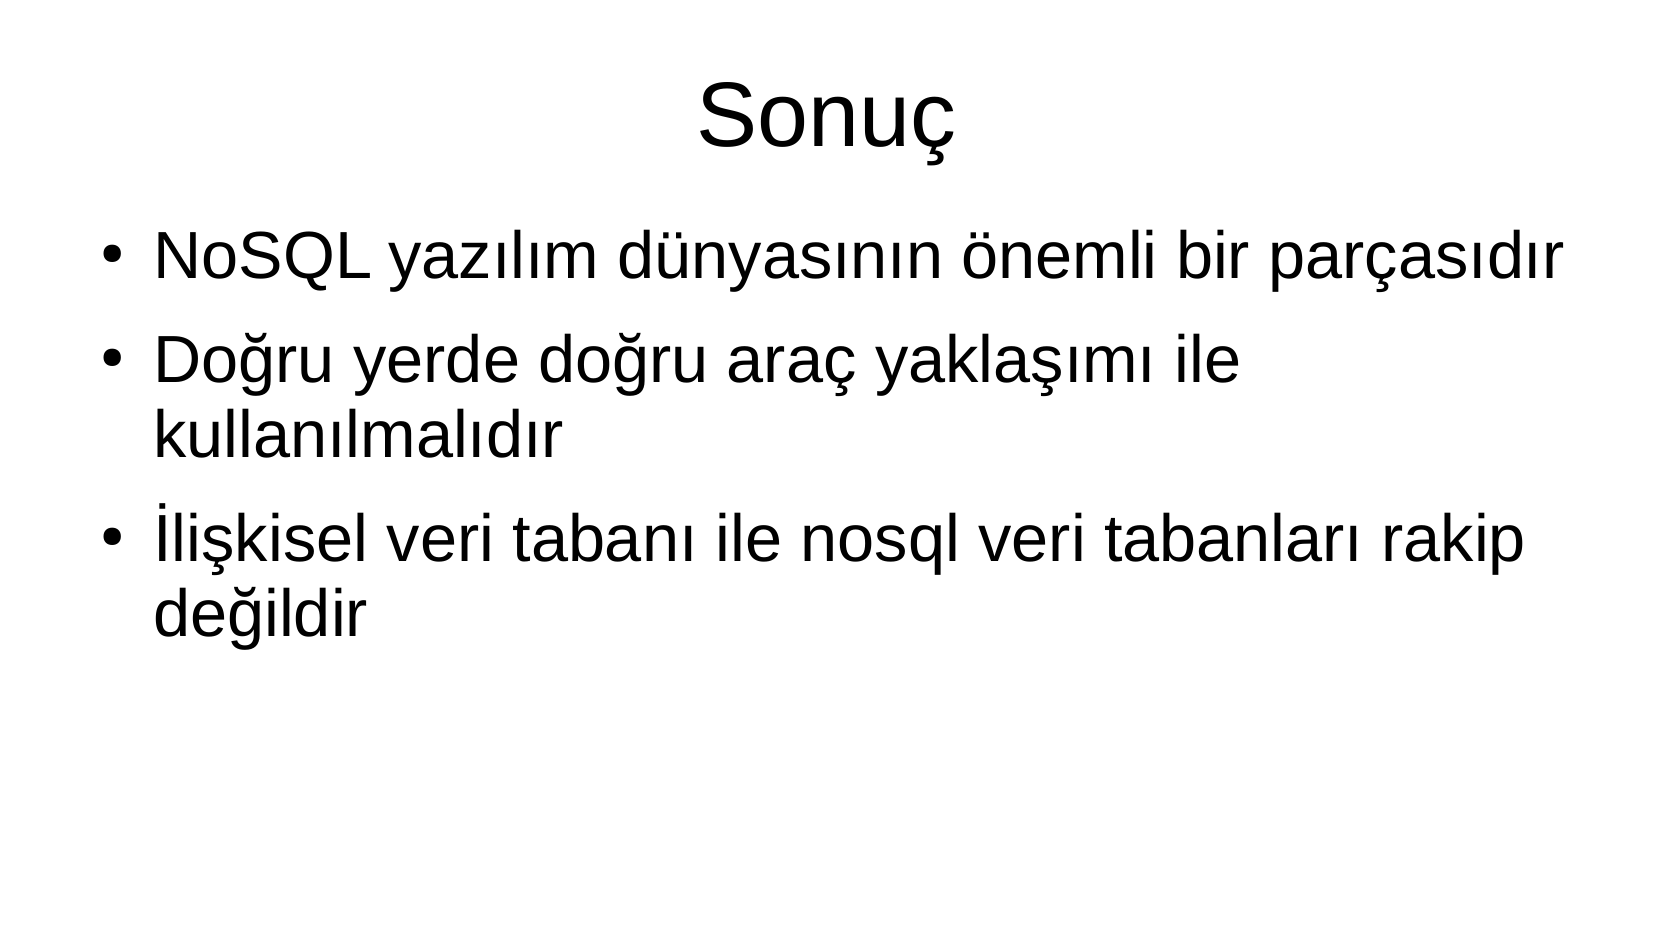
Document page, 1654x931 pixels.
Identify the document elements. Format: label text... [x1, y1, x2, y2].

list NoSQL yazılım dünyasının önemli bir parçasıdır Doğru yerde doğru araç yaklaşımı ile kullanılmalıdır İlişkisel veri tabanı ile nosql veri tabanları rakip değildir [82, 217, 1571, 758]
title Sonuç [82, 37, 1571, 193]
